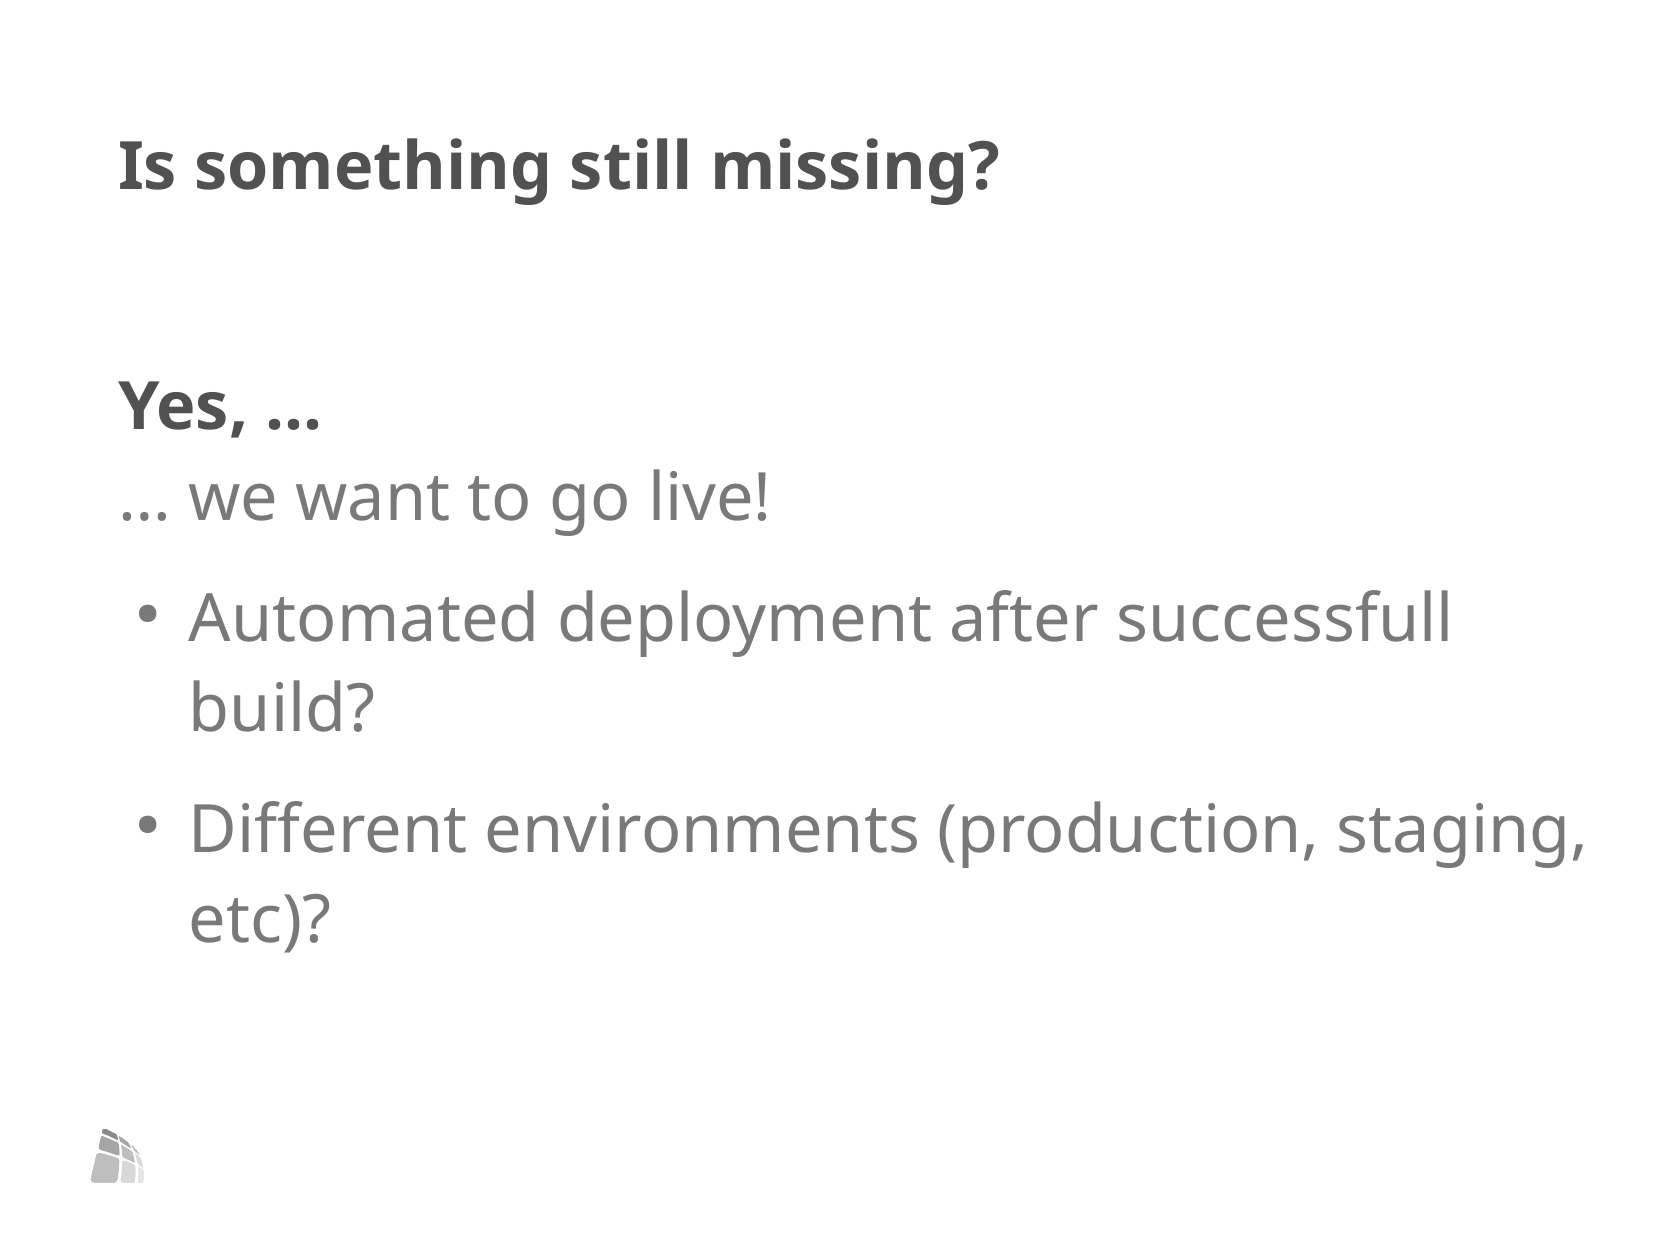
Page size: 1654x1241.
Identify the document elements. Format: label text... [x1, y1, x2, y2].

picture [82, 1129, 144, 1183]
list Is something still missing? Yes, … … we want to go live! Automated deployment after successfull build? Different environments (production, staging, etc)? [118, 118, 1607, 1010]
